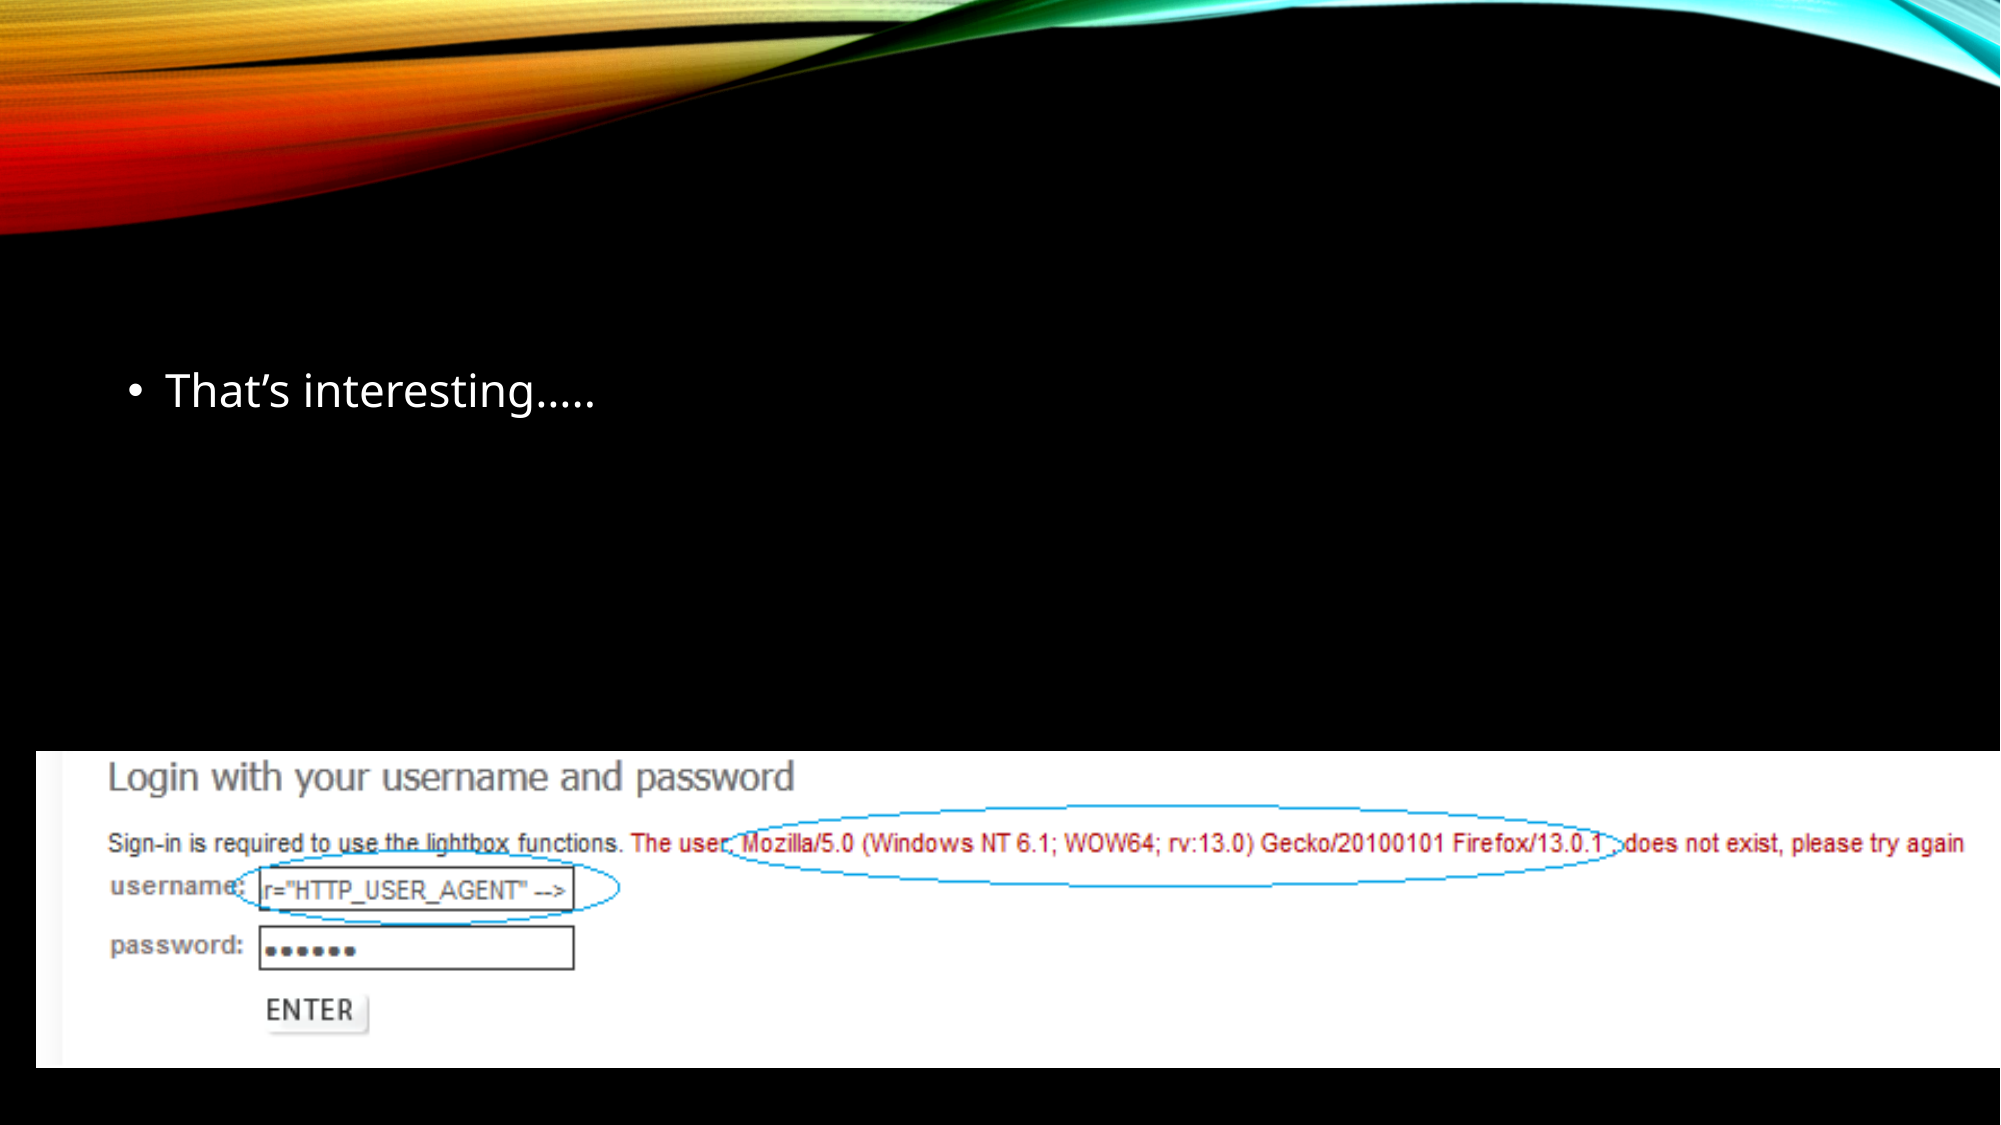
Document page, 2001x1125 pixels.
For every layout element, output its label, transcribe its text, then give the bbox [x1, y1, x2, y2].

picture [36, 751, 2000, 1068]
list That’s interesting….. [112, 360, 1888, 751]
picture [0, 0, 2000, 237]
